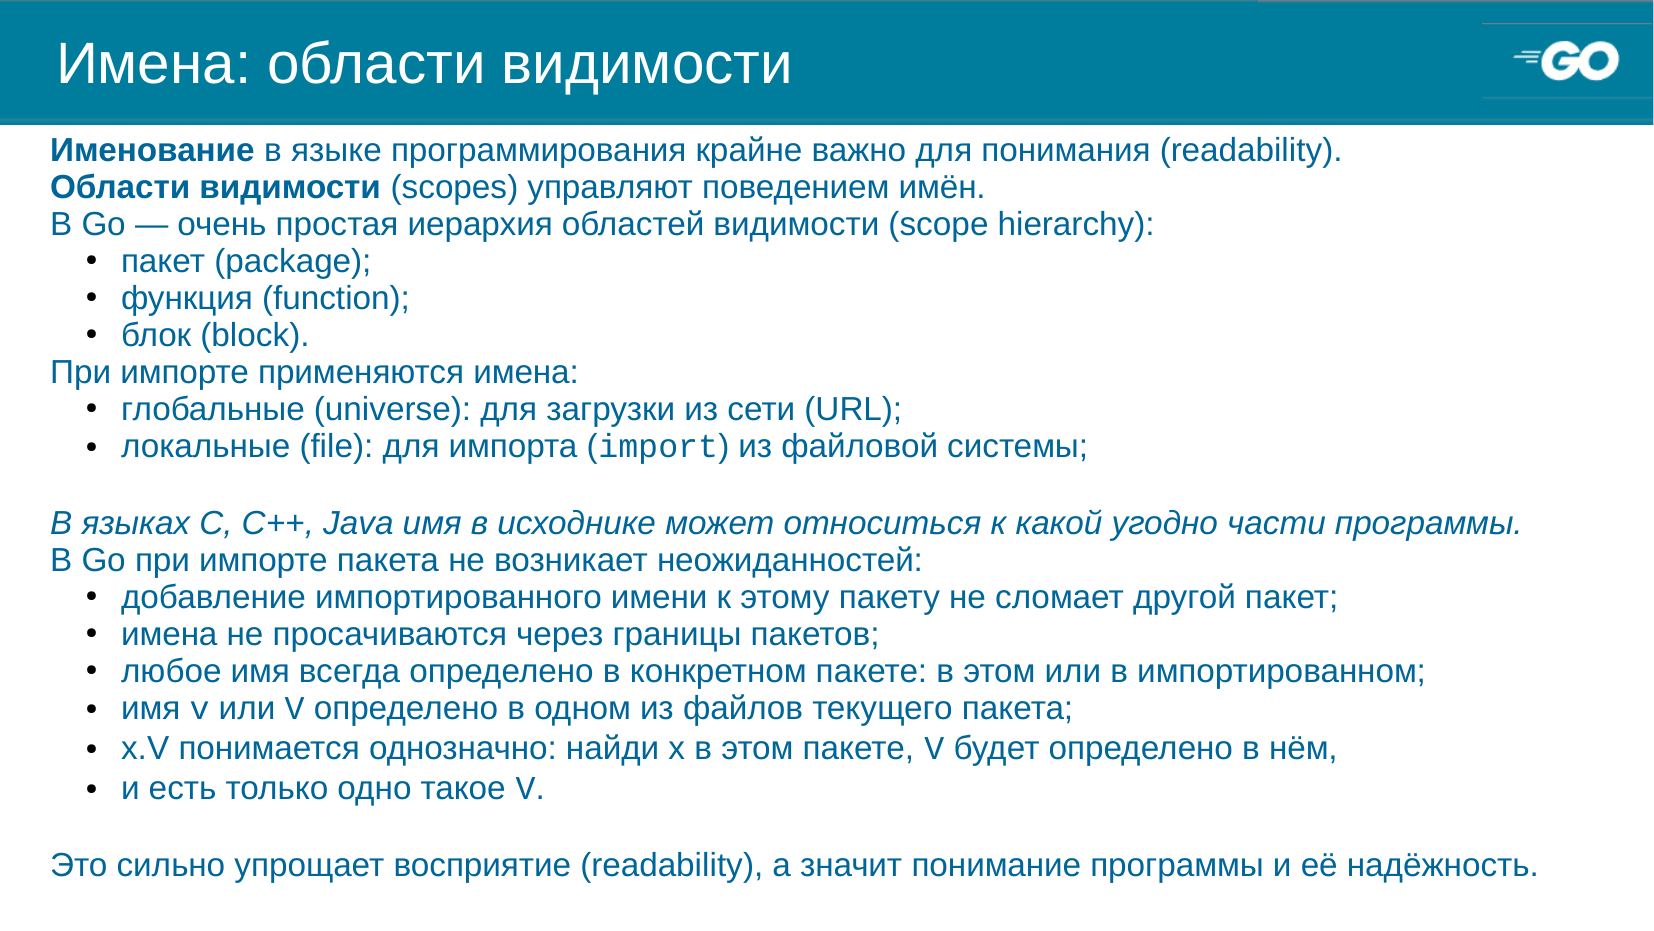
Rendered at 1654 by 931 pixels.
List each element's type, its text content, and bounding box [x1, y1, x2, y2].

picture [1542, 41, 1619, 81]
text_box Именование в языке программирования крайне важно для понимания (readability). Области видимости (scopes) управляют поведением имён. В Go — очень простая иерархия областей видимости (scope hierarchy): пакет (package); функция (function); блок (block). При импорте применяются имена: глобальные (universe): для загрузки из сети (URL); локальные (file): для импорта (import) из файловой системы; В языках C, C++, Java имя в исходнике может относиться к какой угодно части программы. В Go при импорте пакета не возникает неожиданностей: добавление импортированного имени к этому пакету не сломает другой пакет; имена не просачиваются через границы пакетов; любое имя всегда определено в конкретном пакете: в этом или в импортированном; имя v или V определено в одном из файлов текущего пакета; x.V понимается однозначно: найди x в этом пакете, V будет определено в нём, и есть только одно такое V. Это сильно упрощает восприятие (readability), а значит понимание программы и её надёжность. [35, 124, 1619, 901]
text_box Имена: области видимости [41, 23, 1495, 104]
